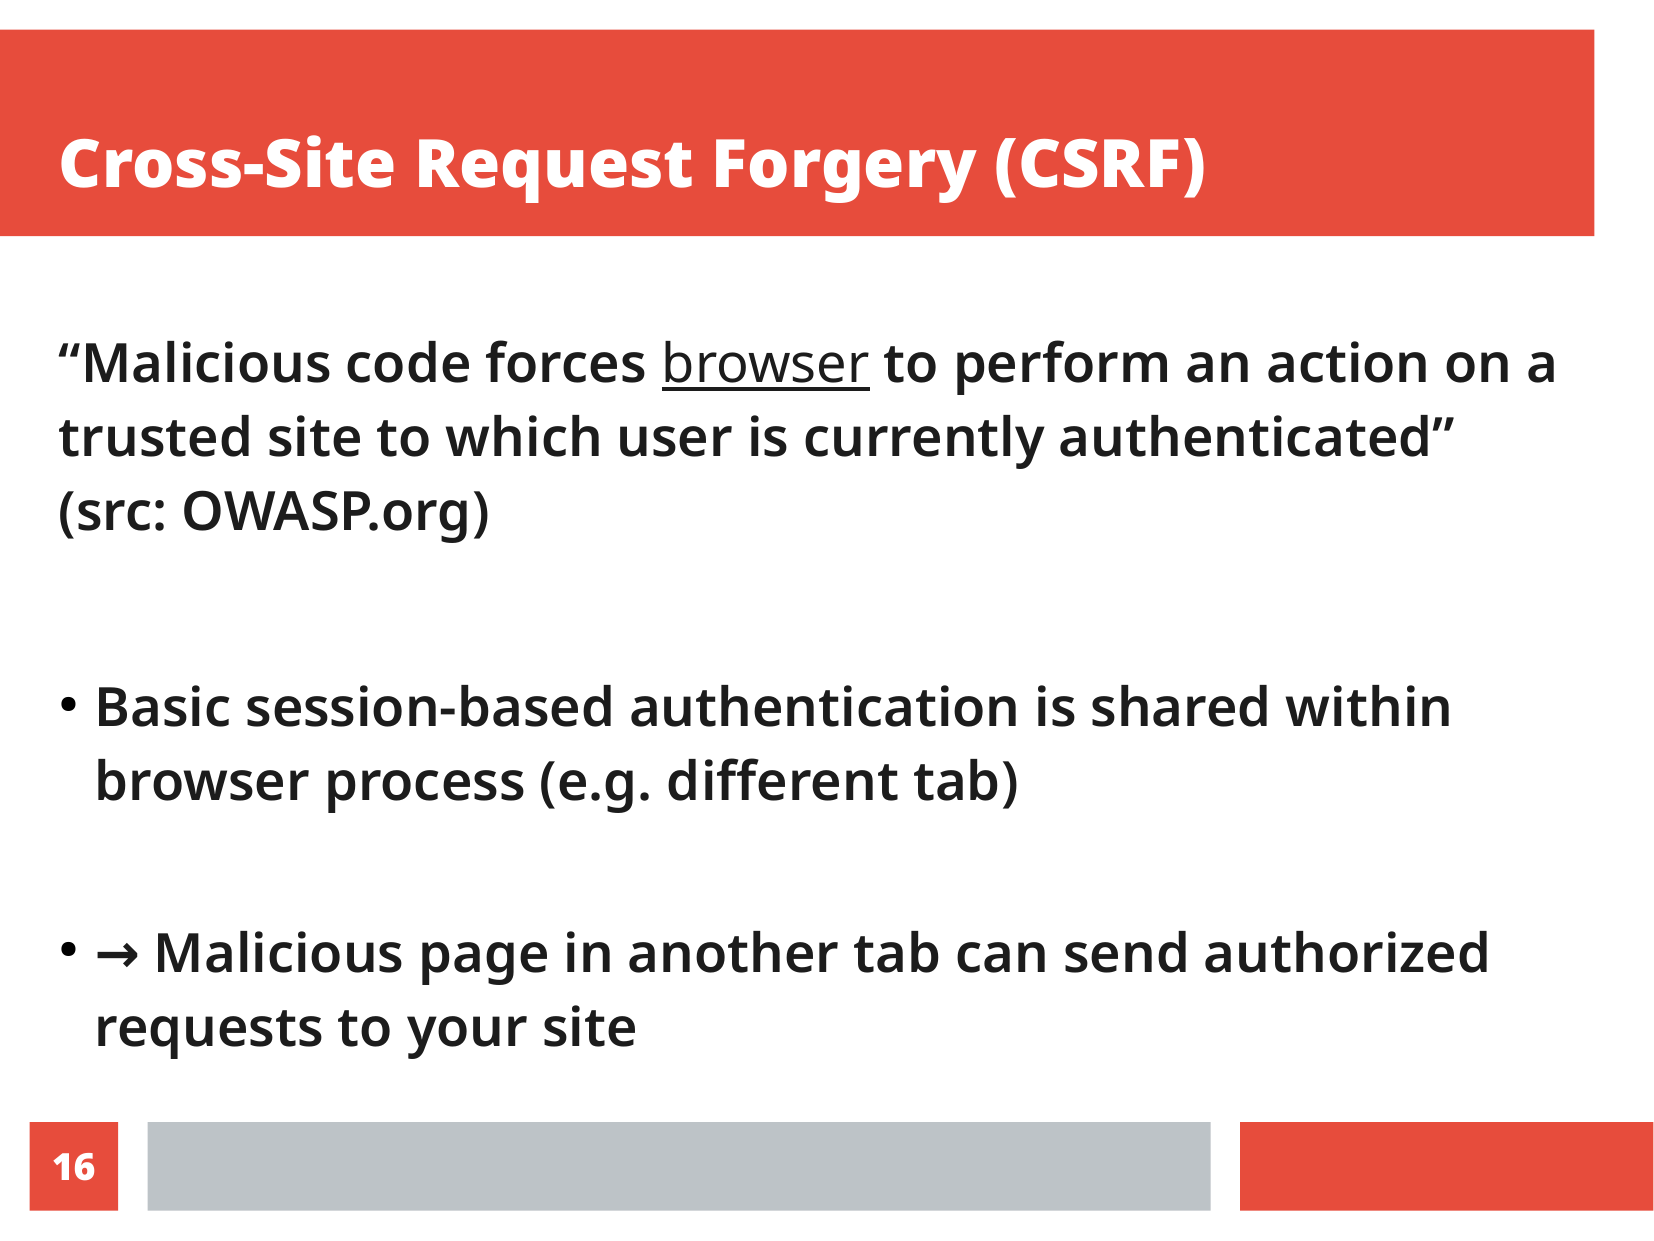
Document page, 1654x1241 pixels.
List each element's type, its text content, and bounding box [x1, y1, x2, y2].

title Cross-Site Request Forgery (CSRF) [59, 59, 1595, 207]
list “Malicious code forces browser to perform an action on a trusted site to which user is currently authenticated” (src: OWASP.org) Basic session-based authentication is shared within browser process (e.g. different tab) → Malicious page in another tab can send authorized requests to your site [59, 324, 1565, 1093]
